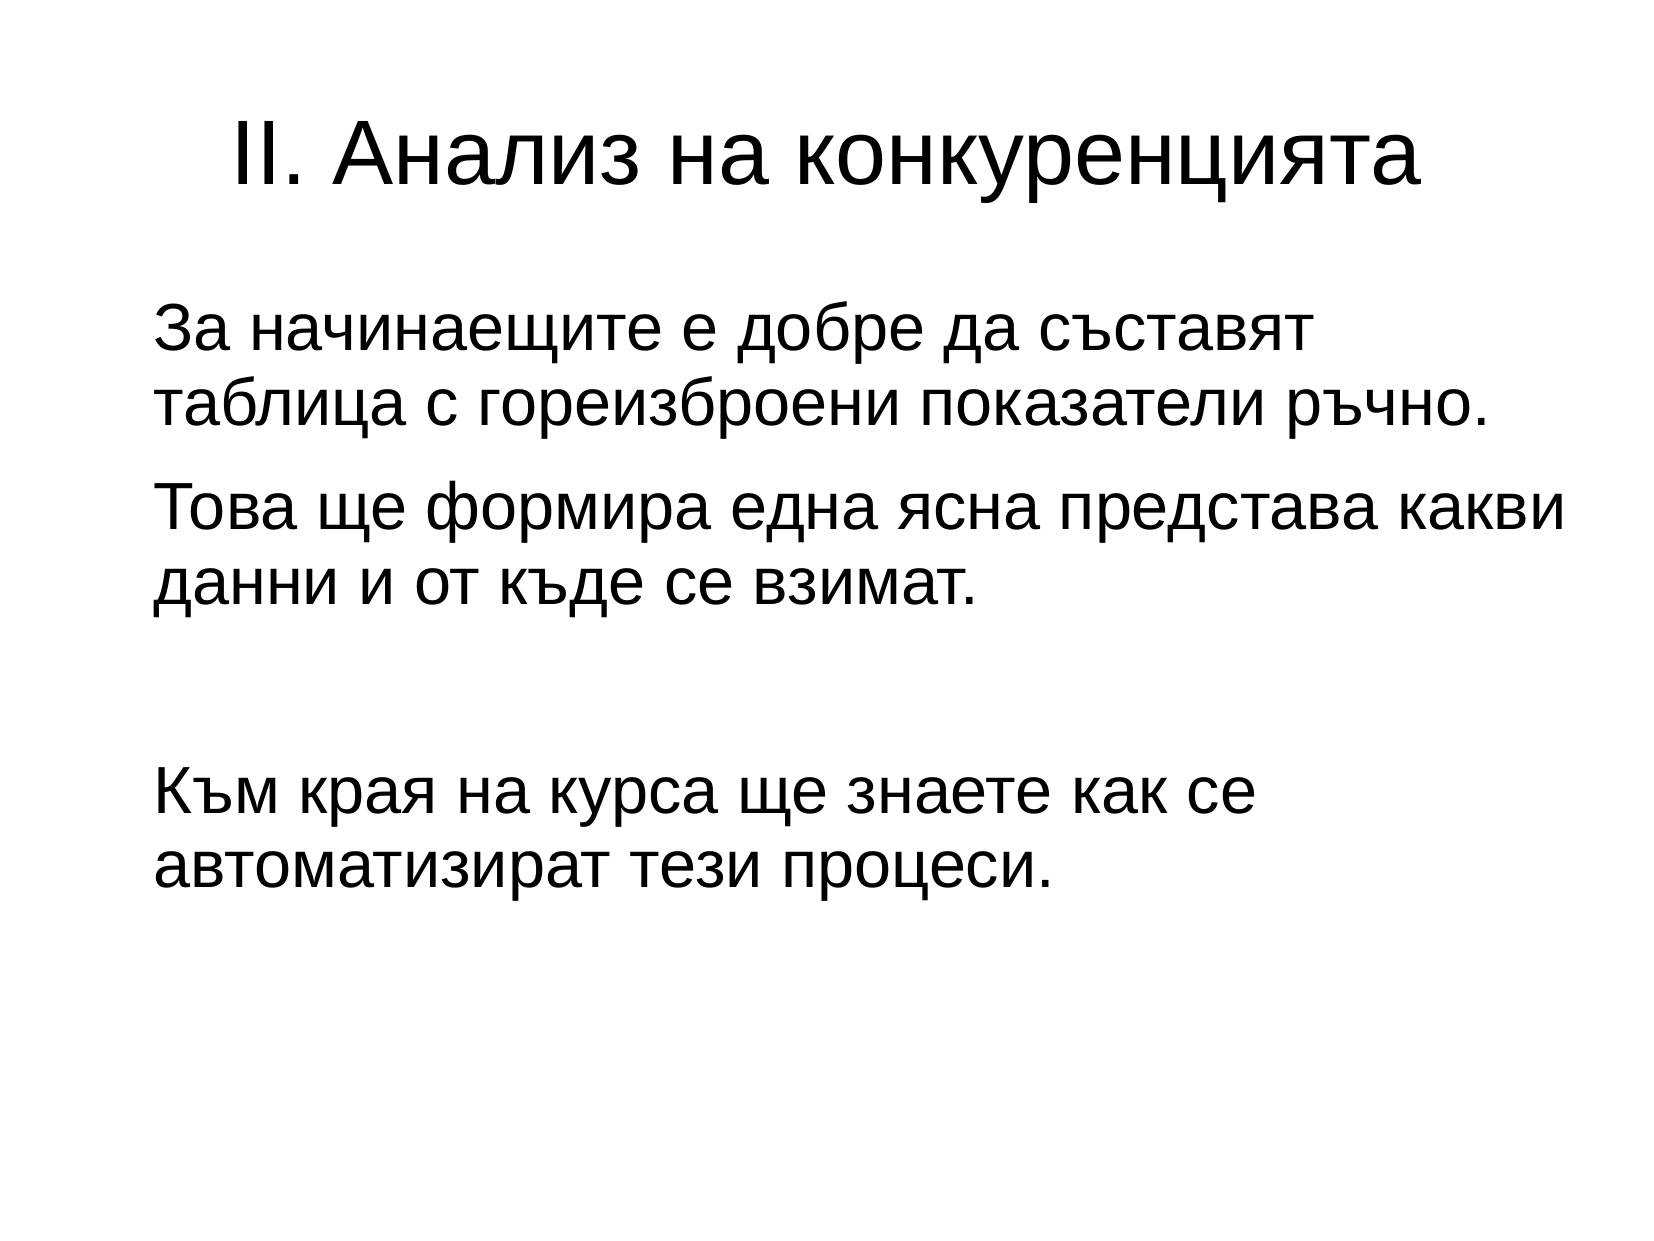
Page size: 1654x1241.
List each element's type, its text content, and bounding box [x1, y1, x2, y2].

list За начинаещите е добре да съставят таблица с гореизброени показатели ръчно. Това ще формира една ясна представа какви данни и от къде се взимат. Към края на курса ще знаете как се автоматизират тези процеси. [82, 290, 1571, 1109]
title II. Анализ на конкуренцията [82, 49, 1571, 257]
